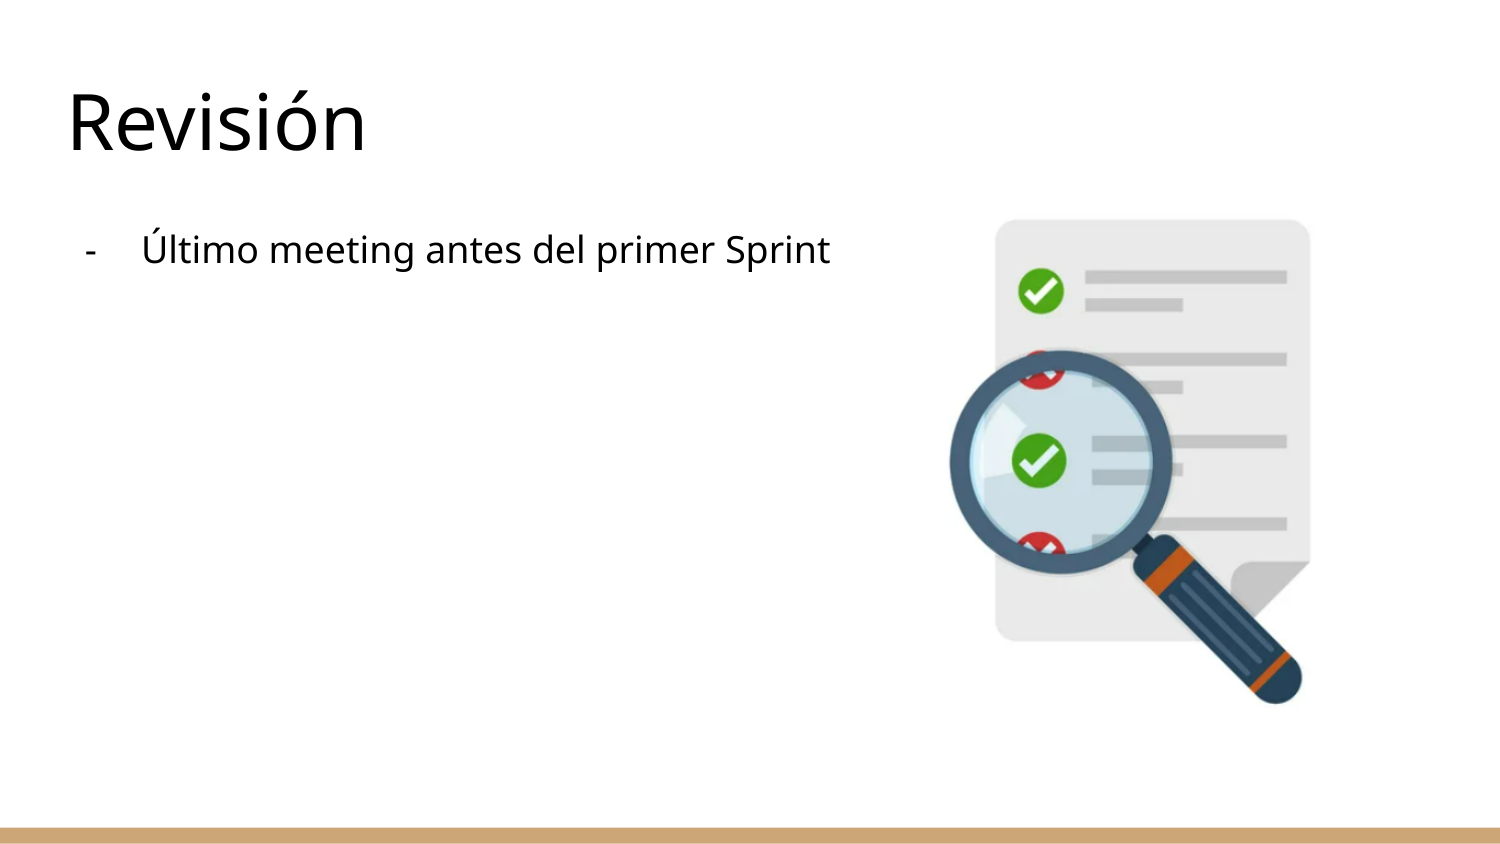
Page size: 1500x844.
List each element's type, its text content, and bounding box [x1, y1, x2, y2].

title Revisión [51, 51, 1449, 189]
list Último meeting antes del primer Sprint [51, 200, 1449, 752]
picture [946, 200, 1371, 715]
